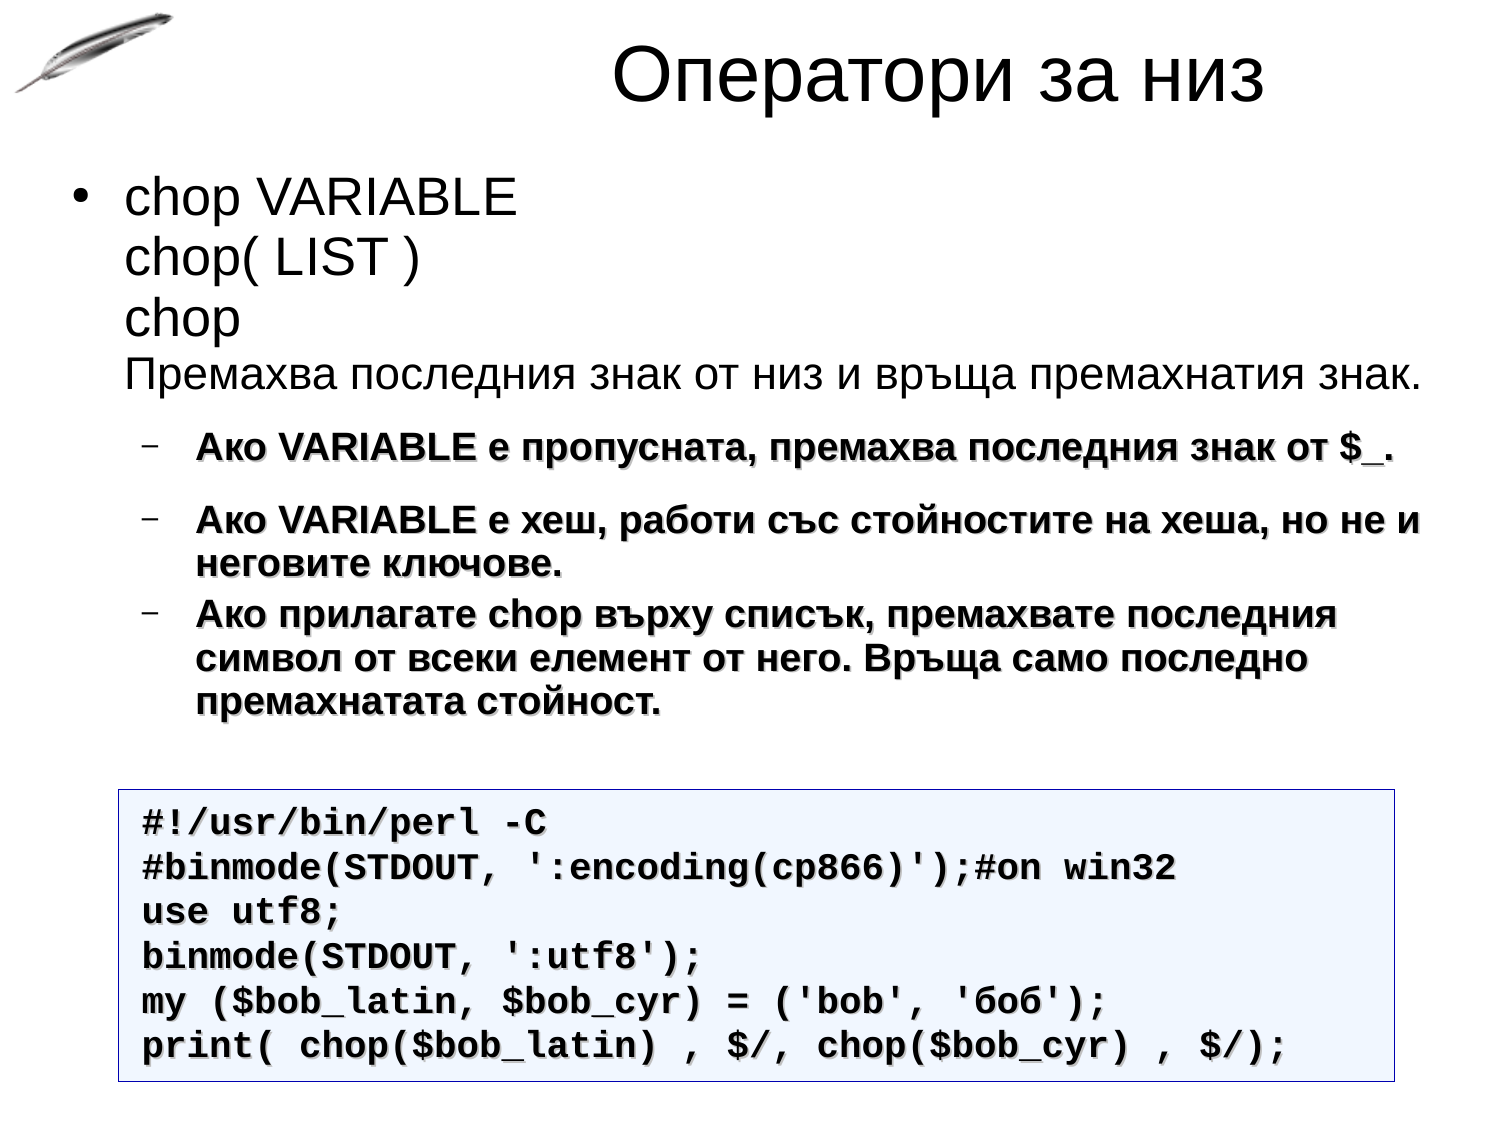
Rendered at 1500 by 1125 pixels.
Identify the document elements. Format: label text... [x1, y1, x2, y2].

title Оператори за низ [419, 0, 1459, 148]
picture [11, 11, 179, 95]
list chop VARIABLE chop( LIST ) chop Премахва последния знак от низ и връща премахнатия знак. Ако VARIABLE е пропусната, премахва последния знак от $_. Ако VARIABLE е хеш, работи със стойностите на хеша, но не и неговите ключове. Ако прилагате chop върху списък, премахвате последния символ от всеки елемент от него. Връща само последно премахнатата стойност. [53, 166, 1447, 1123]
text_box #!/usr/bin/perl -C #binmode(STDOUT, ':encoding(cp866)');#on win32 use utf8; binmode(STDOUT, ':utf8'); my ($bob_latin, $bob_cyr) = ('bob', 'боб'); print( chop($bob_latin) , $/, chop($bob_cyr) , $/); [118, 789, 1394, 1081]
